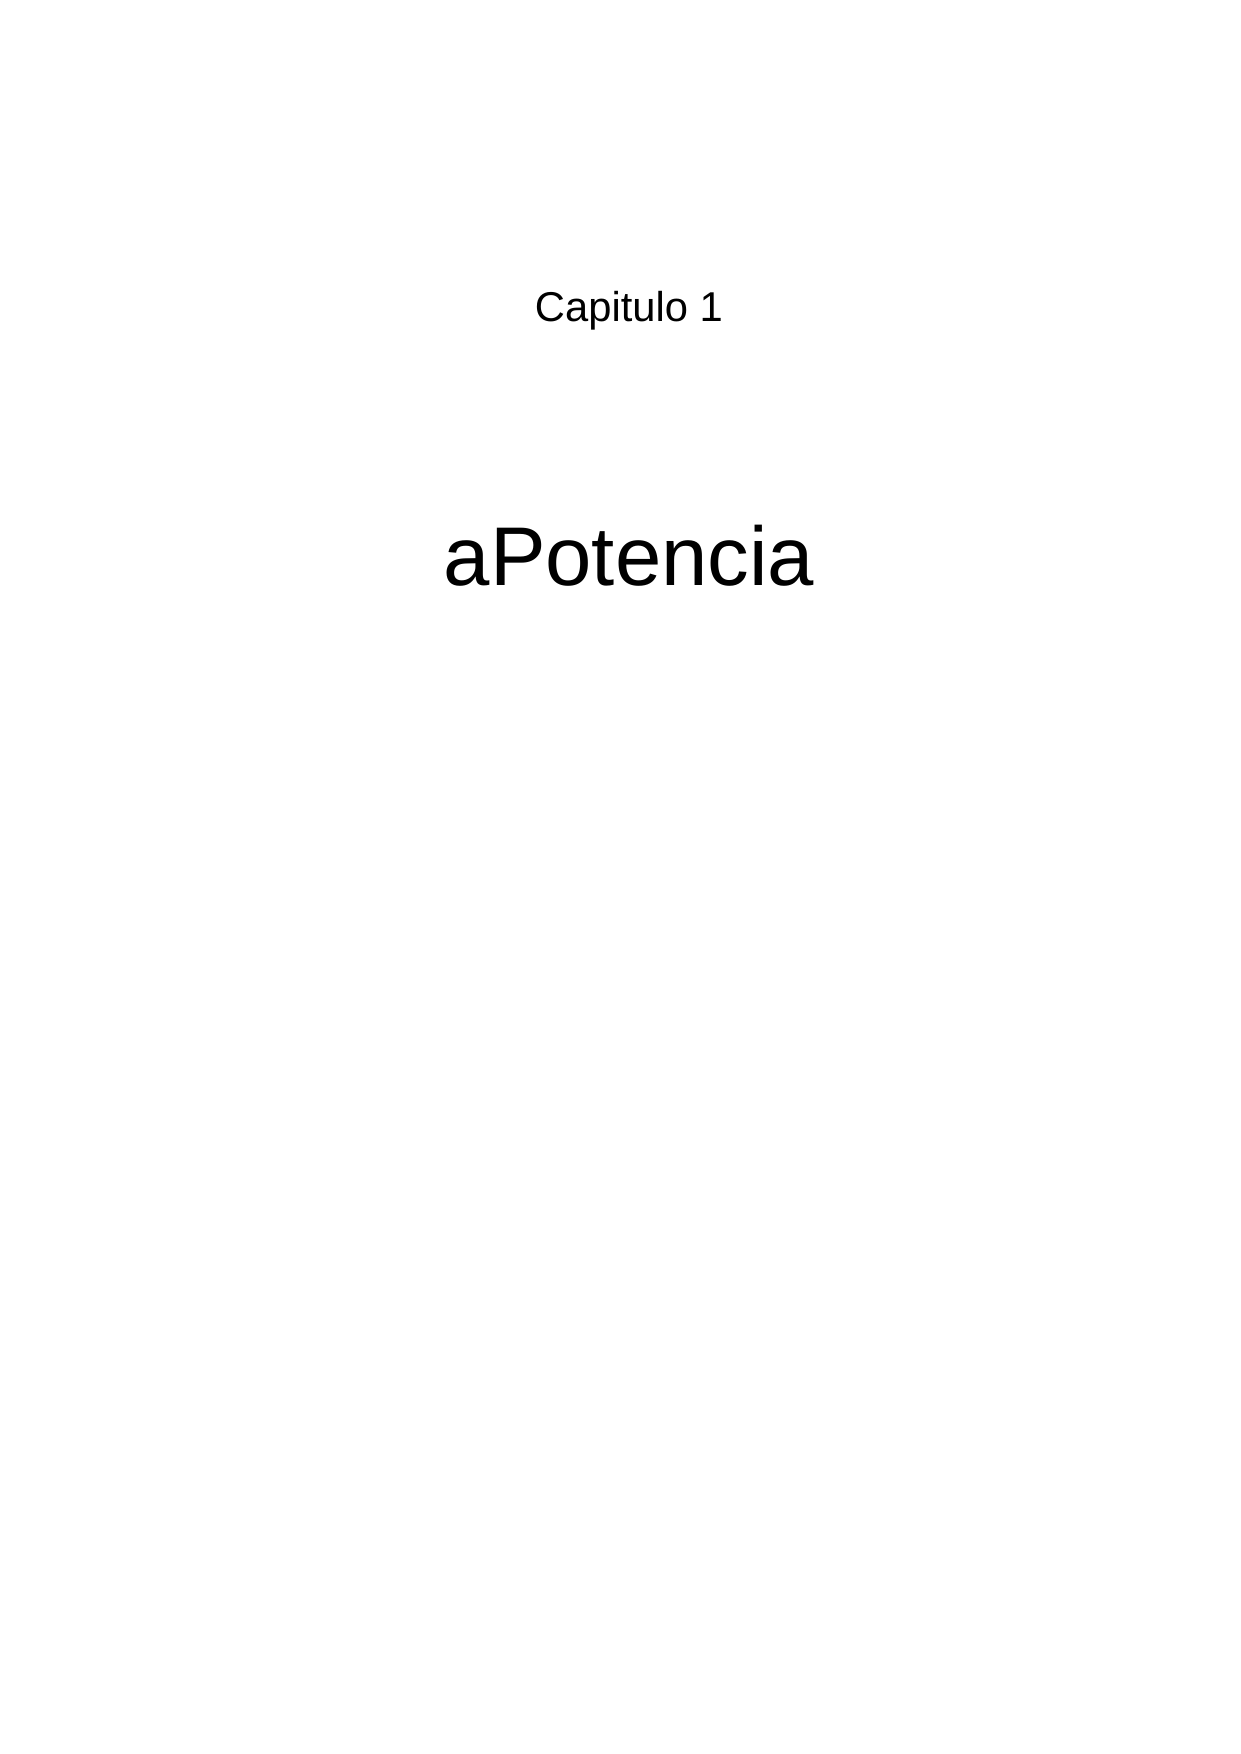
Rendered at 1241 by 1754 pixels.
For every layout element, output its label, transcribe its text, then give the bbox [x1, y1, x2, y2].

title Capitulo 1 aPotencia [124, 283, 1134, 604]
